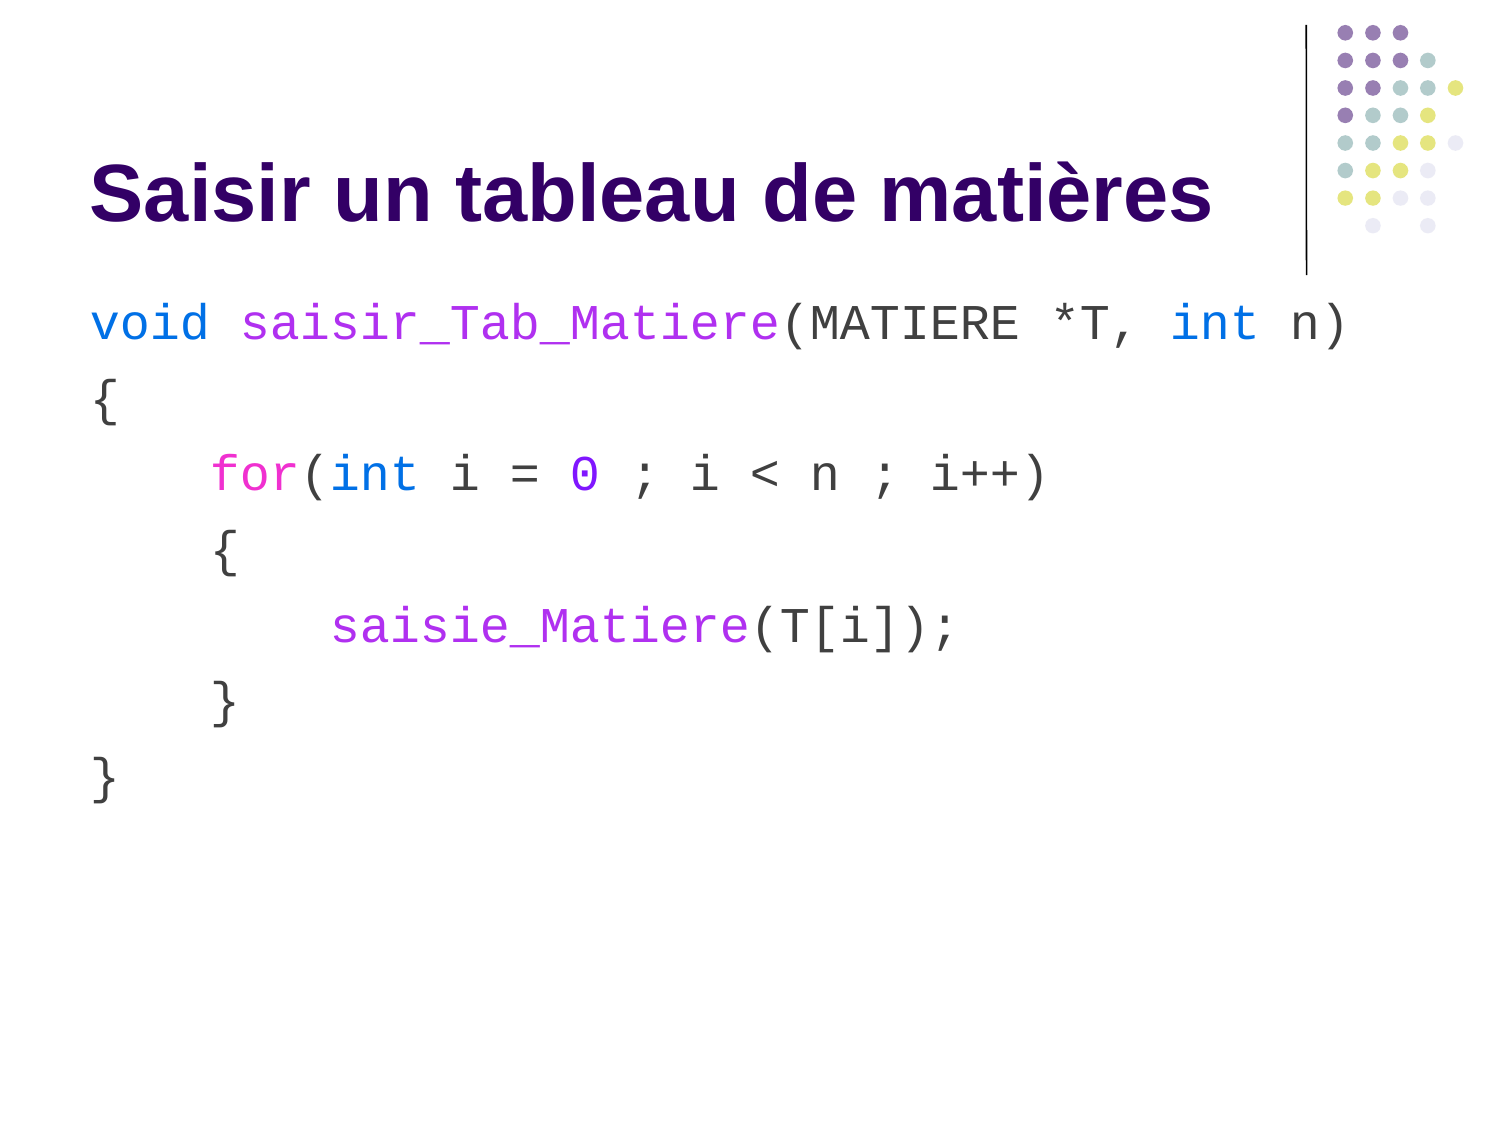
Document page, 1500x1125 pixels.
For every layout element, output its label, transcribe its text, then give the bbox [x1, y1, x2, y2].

list void saisir_Tab_Matiere(MATIERE *T, int n) { for(int i = 0 ; i < n ; i++) { saisie_Matiere(T[i]); } } [75, 281, 1424, 1005]
title Saisir un tableau de matières [74, 18, 1312, 246]
